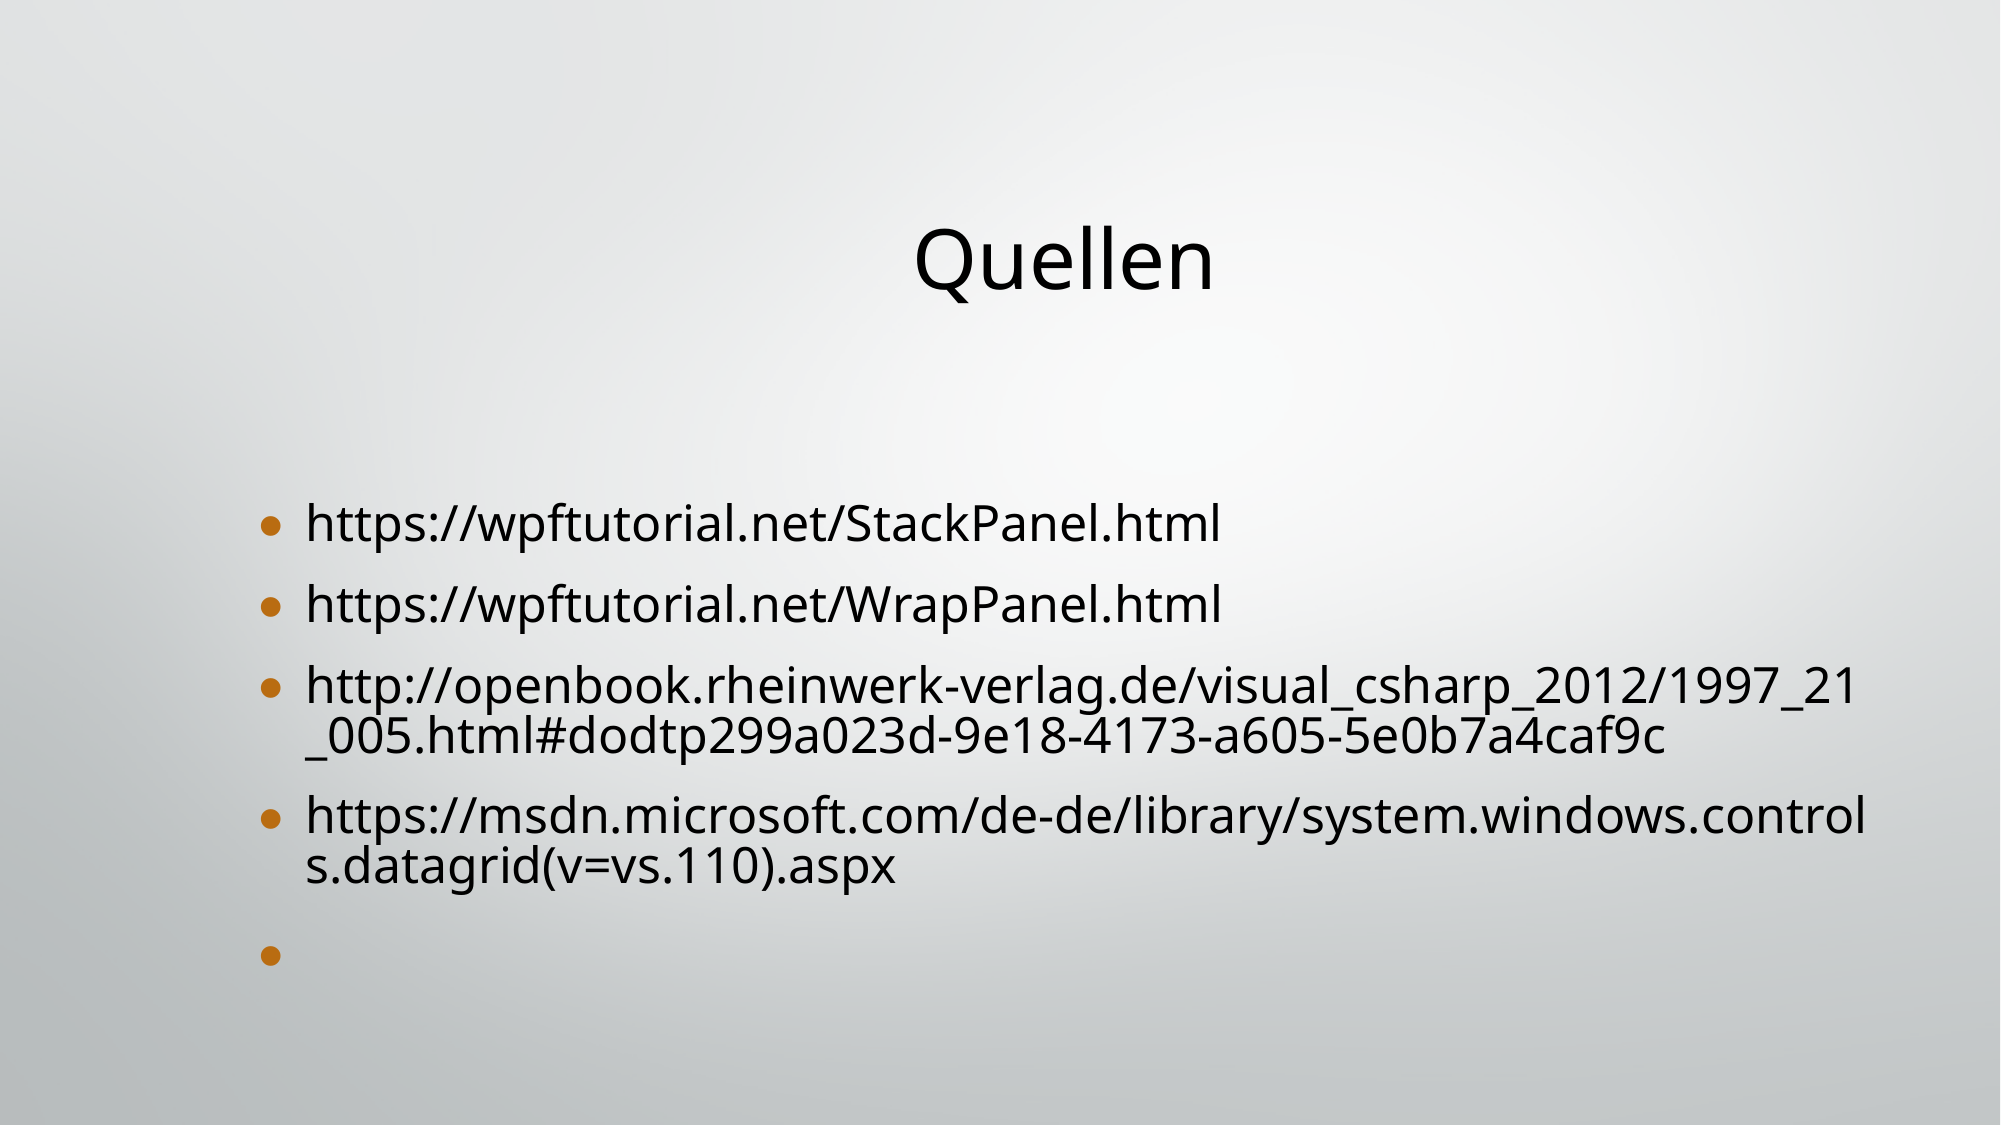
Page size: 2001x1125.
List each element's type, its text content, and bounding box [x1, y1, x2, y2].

title Quellen [243, 112, 1887, 400]
picture [0, 0, 2001, 1125]
list https://wpftutorial.net/StackPanel.html https://wpftutorial.net/WrapPanel.html http://openbook.rheinwerk-verlag.de/visual_csharp_2012/1997_21_005.html#dodtp299a023d-9e18-4173-a605-5e0b7a4caf9c https://msdn.microsoft.com/de-de/library/system.windows.controls.datagrid(v=vs.110).aspx [243, 437, 1887, 950]
